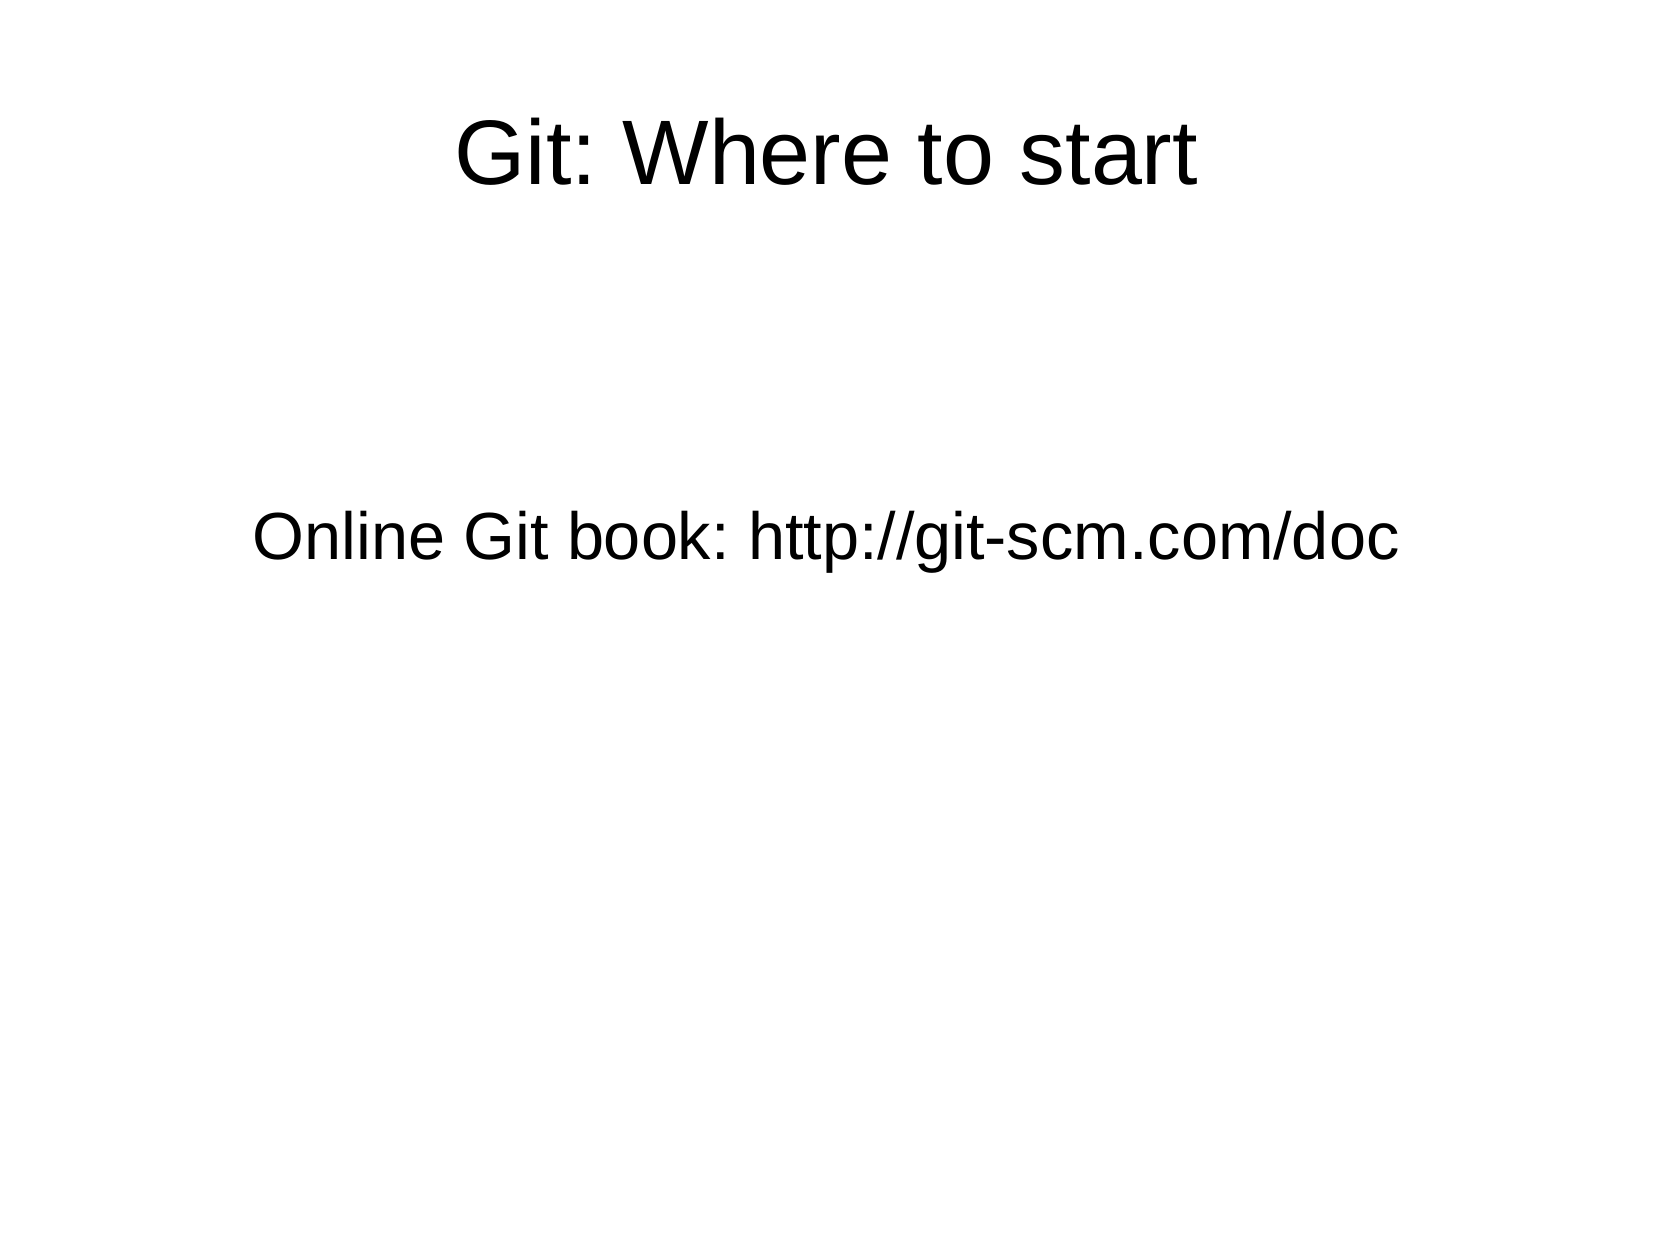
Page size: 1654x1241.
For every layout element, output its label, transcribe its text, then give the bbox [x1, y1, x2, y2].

title Git: Where to start [82, 49, 1571, 257]
list Online Git book: http://git-scm.com/doc [82, 290, 1571, 1010]
